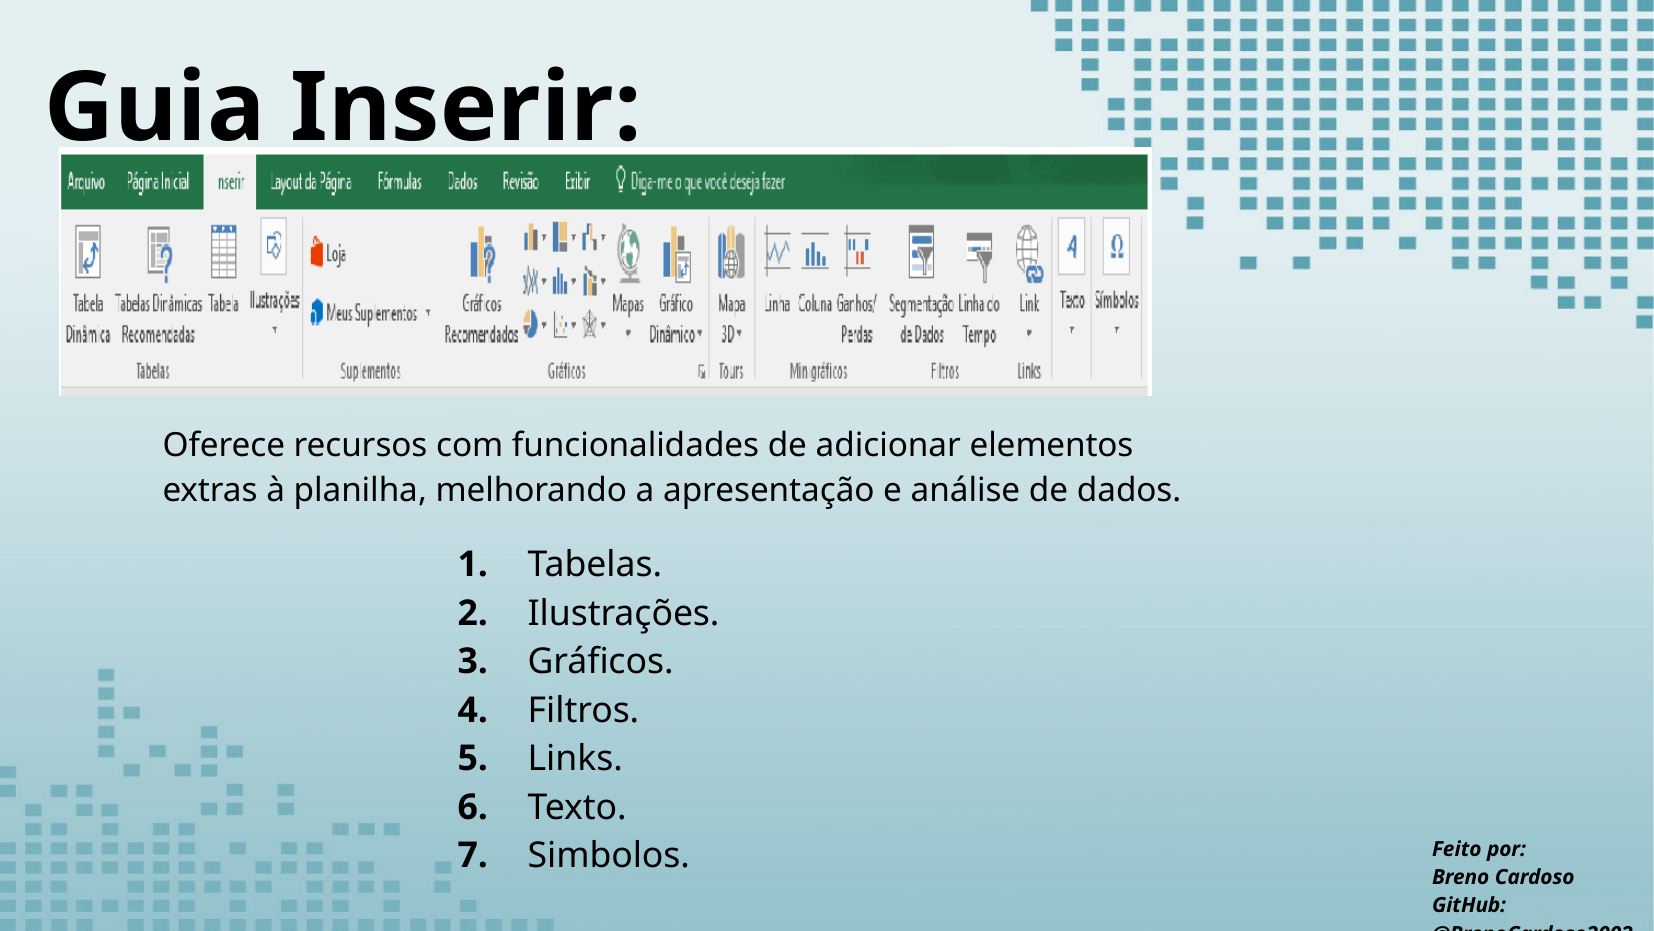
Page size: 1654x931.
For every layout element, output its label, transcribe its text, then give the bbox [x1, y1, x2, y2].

text_box Guia Inserir: [29, 29, 916, 178]
text_box Feito por: Breno Cardoso GitHub: @BrenoCardoso2002 [1417, 826, 1654, 931]
text_box Oferece recursos com funcionalidades de adicionar elementos extras à planilha, melhorando a apresentação e análise de dados. [147, 413, 1241, 562]
picture [0, 0, 1654, 931]
text_box 1. Tabelas. 2. Ilustrações. 3. Gráficos. 4. Filtros. 5. Links. 6. Texto. 7. Simbolos. [442, 531, 1506, 886]
